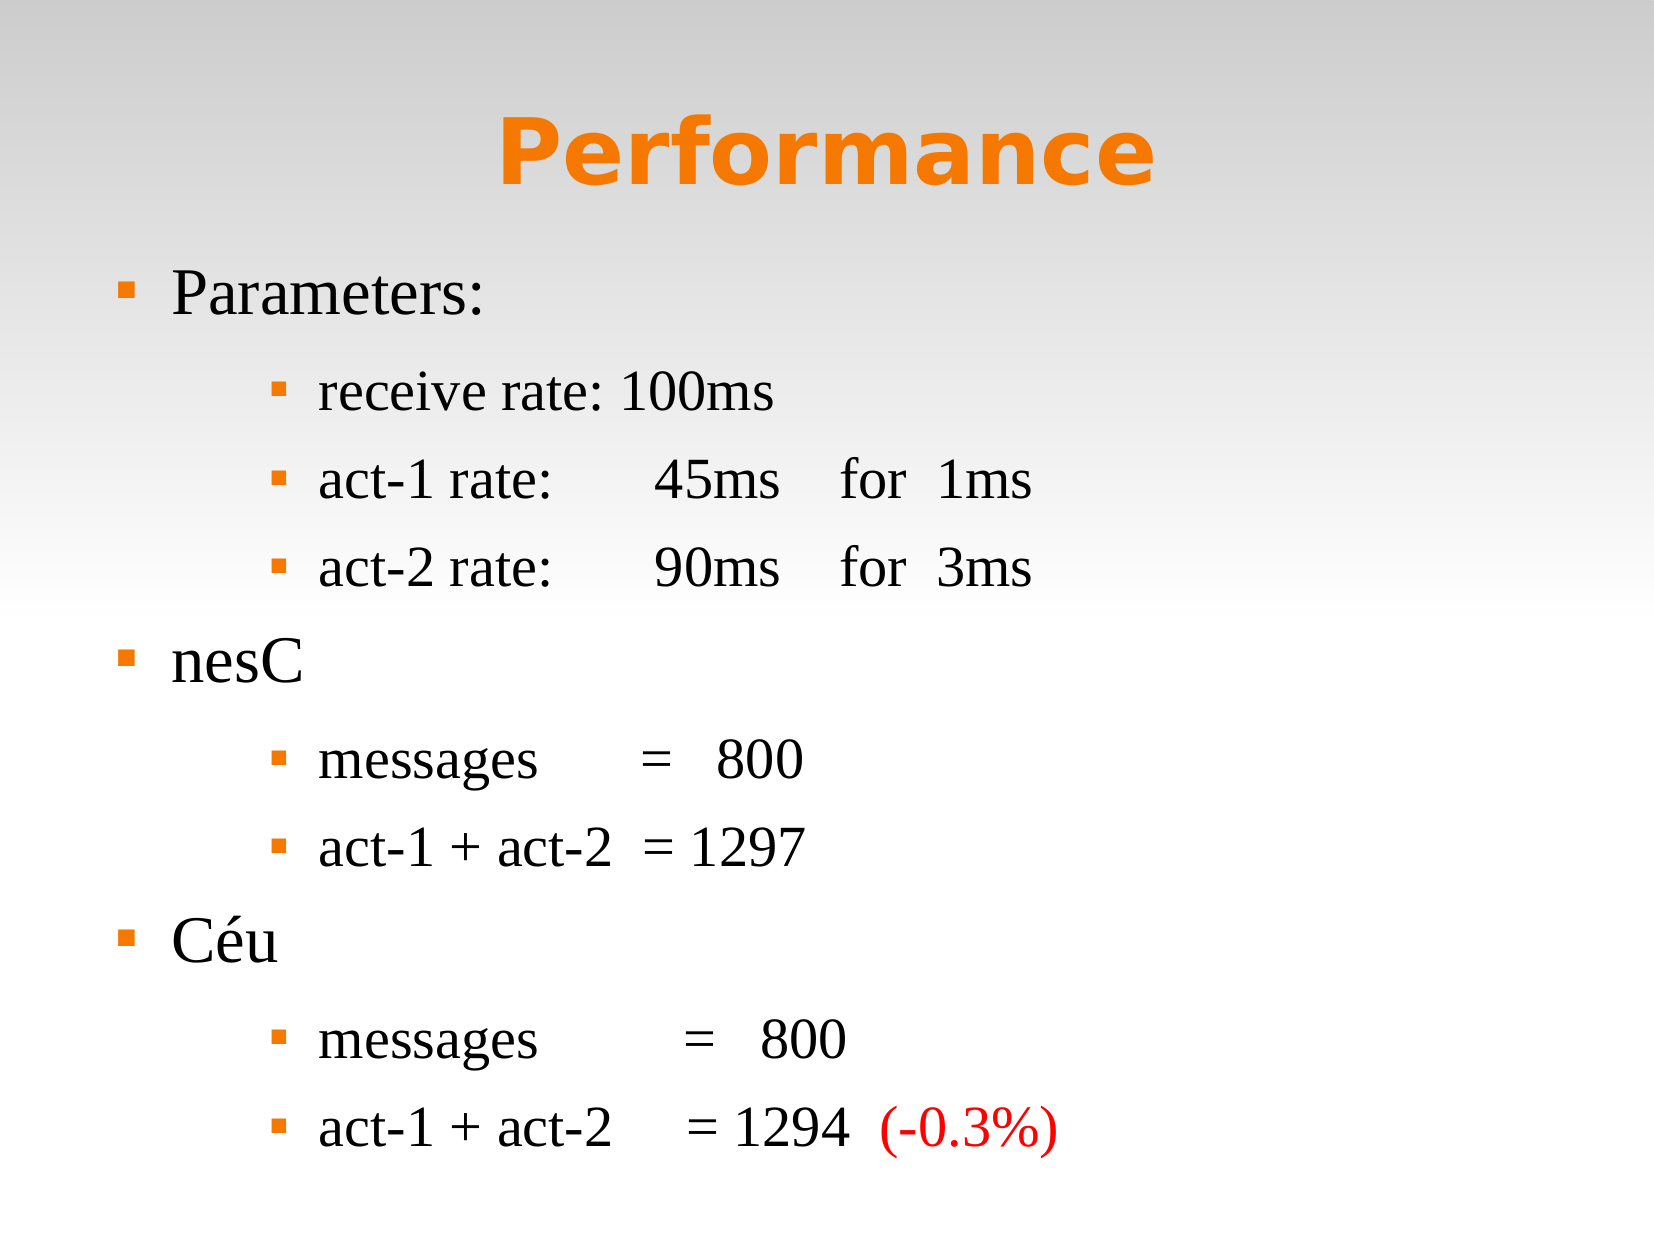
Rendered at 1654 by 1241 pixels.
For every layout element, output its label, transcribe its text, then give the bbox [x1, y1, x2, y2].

list Parameters: receive rate: 100ms act-1 rate: 45ms for 1ms act-2 rate: 90ms for 3ms nesC messages = 800 act-1 + act-2 = 1297 Céu messages = 800 act-1 + act-2 = 1294 (-0.3%) [82, 254, 1571, 1222]
title Performance [82, 49, 1571, 254]
